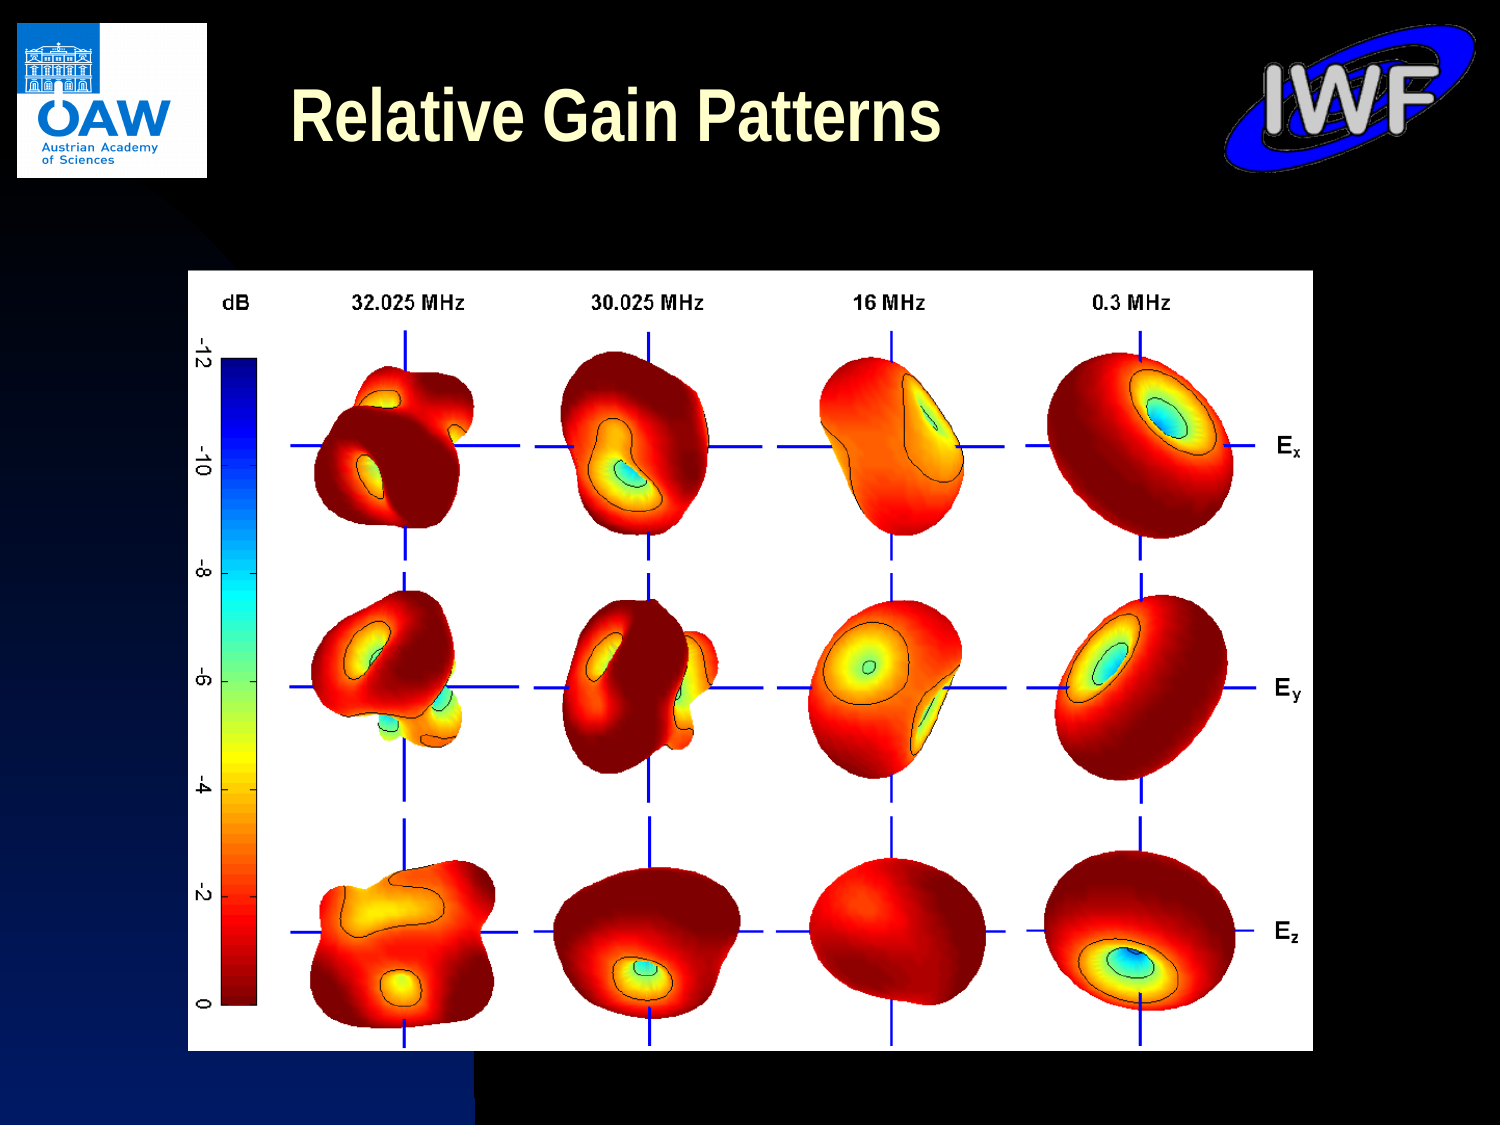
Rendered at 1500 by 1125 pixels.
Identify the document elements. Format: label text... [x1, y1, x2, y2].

picture [1224, 24, 1476, 173]
picture [187, 270, 1313, 1051]
picture [17, 23, 207, 178]
title Relative Gain Patterns [275, 21, 1463, 225]
